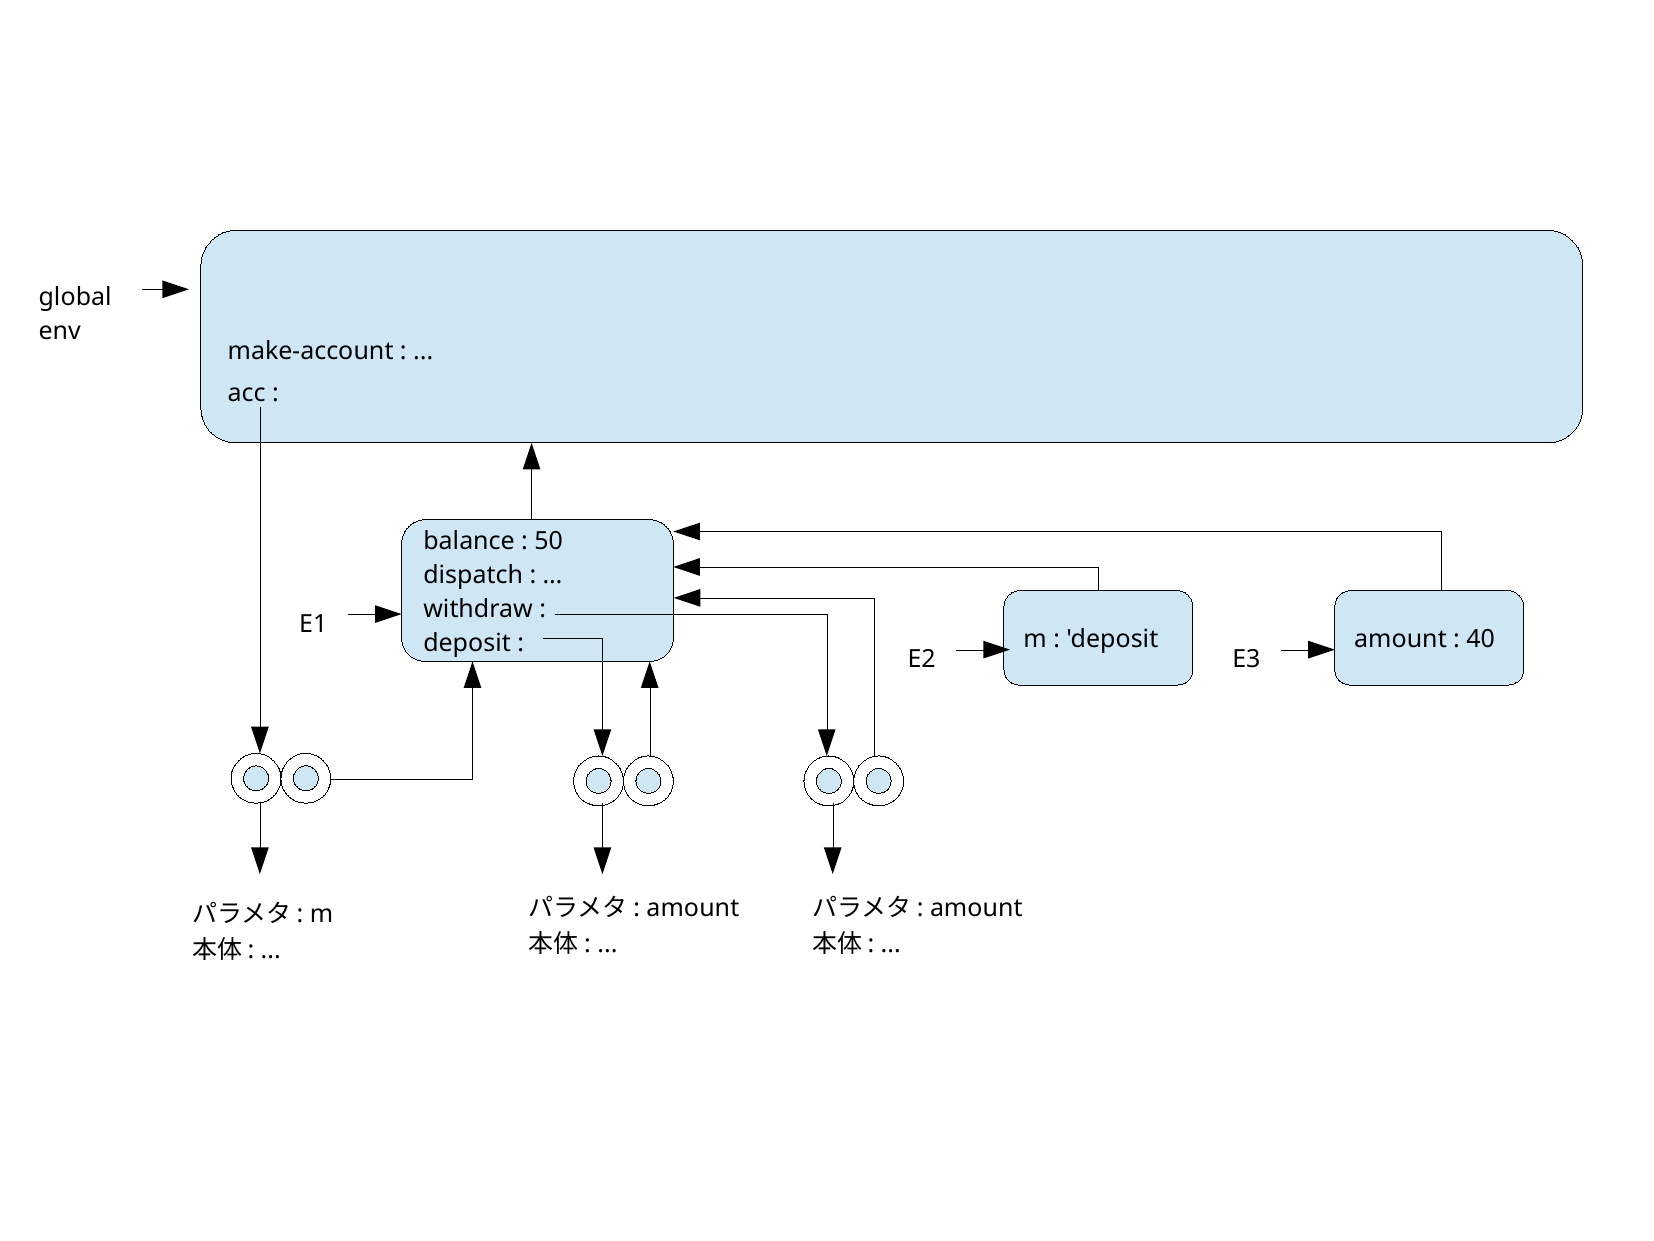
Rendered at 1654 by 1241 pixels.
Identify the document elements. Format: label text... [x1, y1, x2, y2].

text_box amount : 40 [1334, 590, 1524, 686]
text_box make-account : ... [212, 325, 450, 366]
text_box m : 'deposit [1003, 590, 1193, 686]
text_box [231, 753, 331, 804]
text_box [803, 755, 904, 806]
text_box E2 [892, 633, 951, 674]
text_box E3 [1217, 633, 1276, 674]
text_box [200, 230, 1583, 443]
text_box balance : 50 dispatch : … withdraw : deposit : [401, 519, 674, 662]
text_box global env [23, 271, 127, 337]
text_box パラメタ : amount 本体 : ... [797, 879, 1038, 945]
text_box [573, 755, 674, 806]
text_box E1 [284, 597, 343, 638]
text_box acc : [212, 366, 295, 407]
text_box パラメタ : m 本体 : ... [177, 885, 417, 951]
text_box パラメタ : amount 本体 : ... [513, 879, 754, 945]
